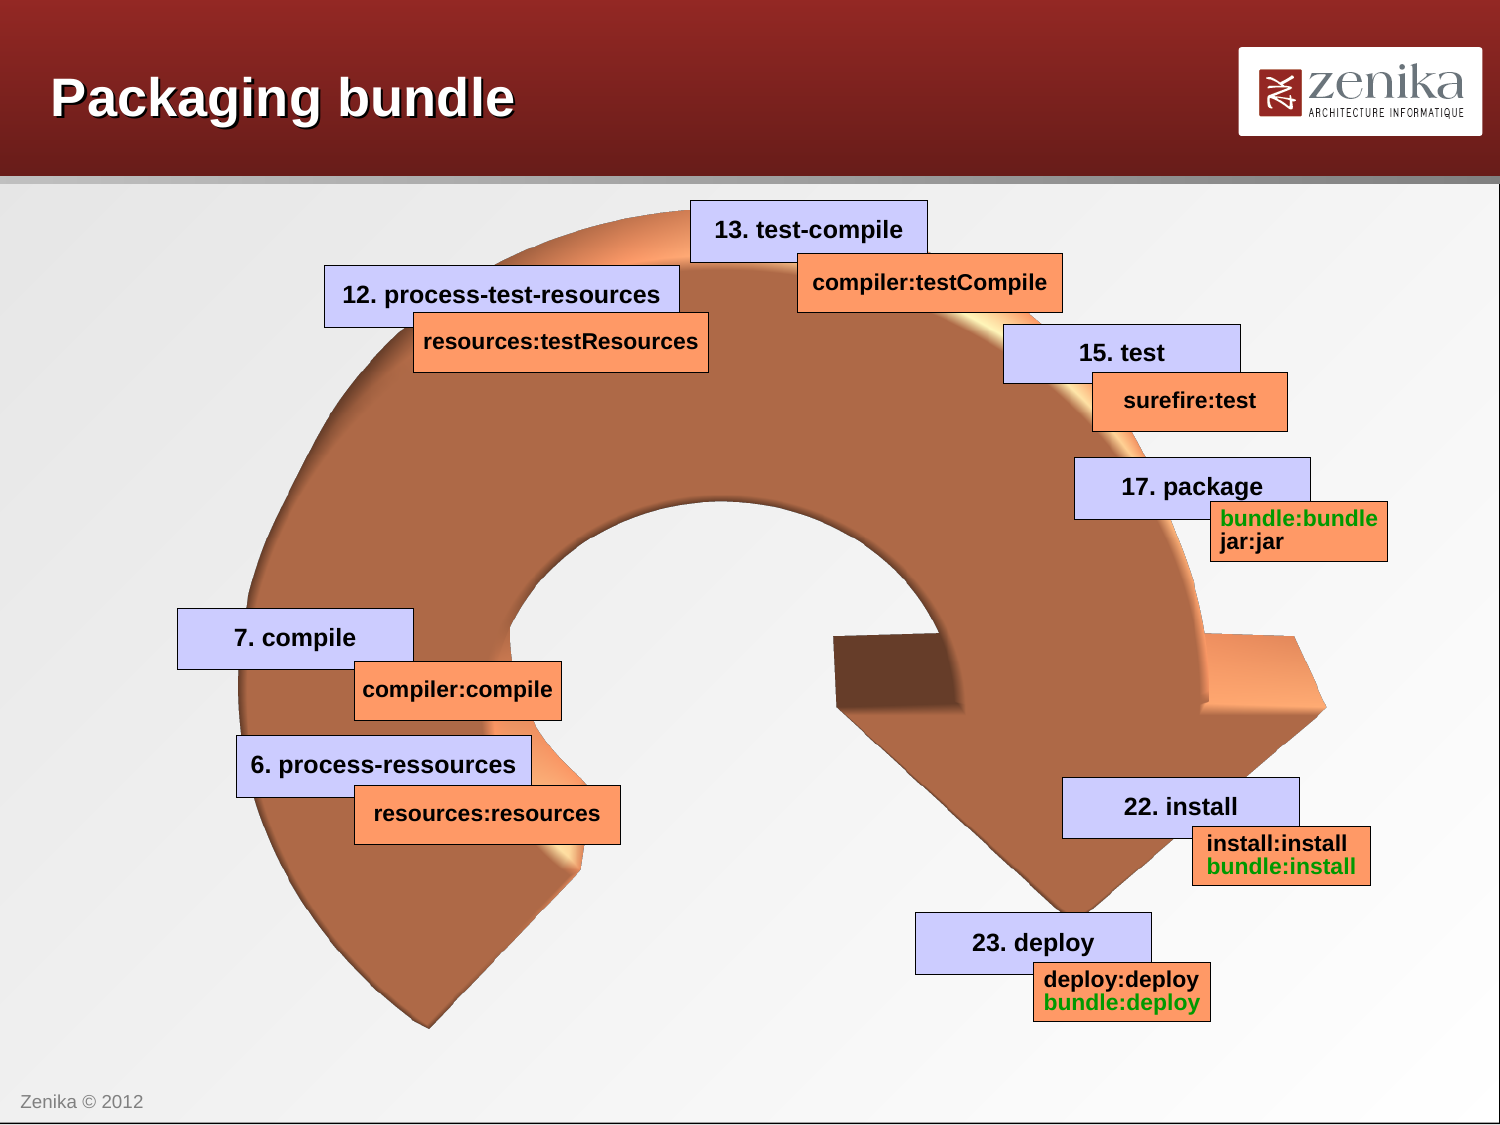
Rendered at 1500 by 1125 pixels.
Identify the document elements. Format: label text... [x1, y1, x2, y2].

text_box 22. install [1062, 777, 1300, 839]
text_box 23. deploy [915, 912, 1152, 975]
text_box compiler:compile [354, 661, 562, 721]
picture [1257, 58, 1464, 125]
text_box deploy:deploy bundle:deploy [1033, 962, 1211, 1022]
text_box 7. compile [177, 608, 414, 670]
text_box resources:resources [354, 785, 621, 845]
text_box 6. process-ressources [236, 735, 532, 798]
text_box install:install bundle:install [1192, 826, 1371, 886]
title Packaging bundle [50, 15, 1206, 180]
text_box compiler:testCompile [797, 253, 1063, 313]
text_box bundle:bundle jar:jar [1210, 501, 1388, 562]
text_box 15. test [1003, 324, 1241, 384]
text_box resources:testResources [413, 312, 709, 373]
text_box 12. process-test-resources [324, 265, 680, 328]
text_box surefire:test [1092, 372, 1288, 432]
text_box 13. test-compile [690, 200, 928, 263]
text_box 17. package [1074, 457, 1311, 520]
